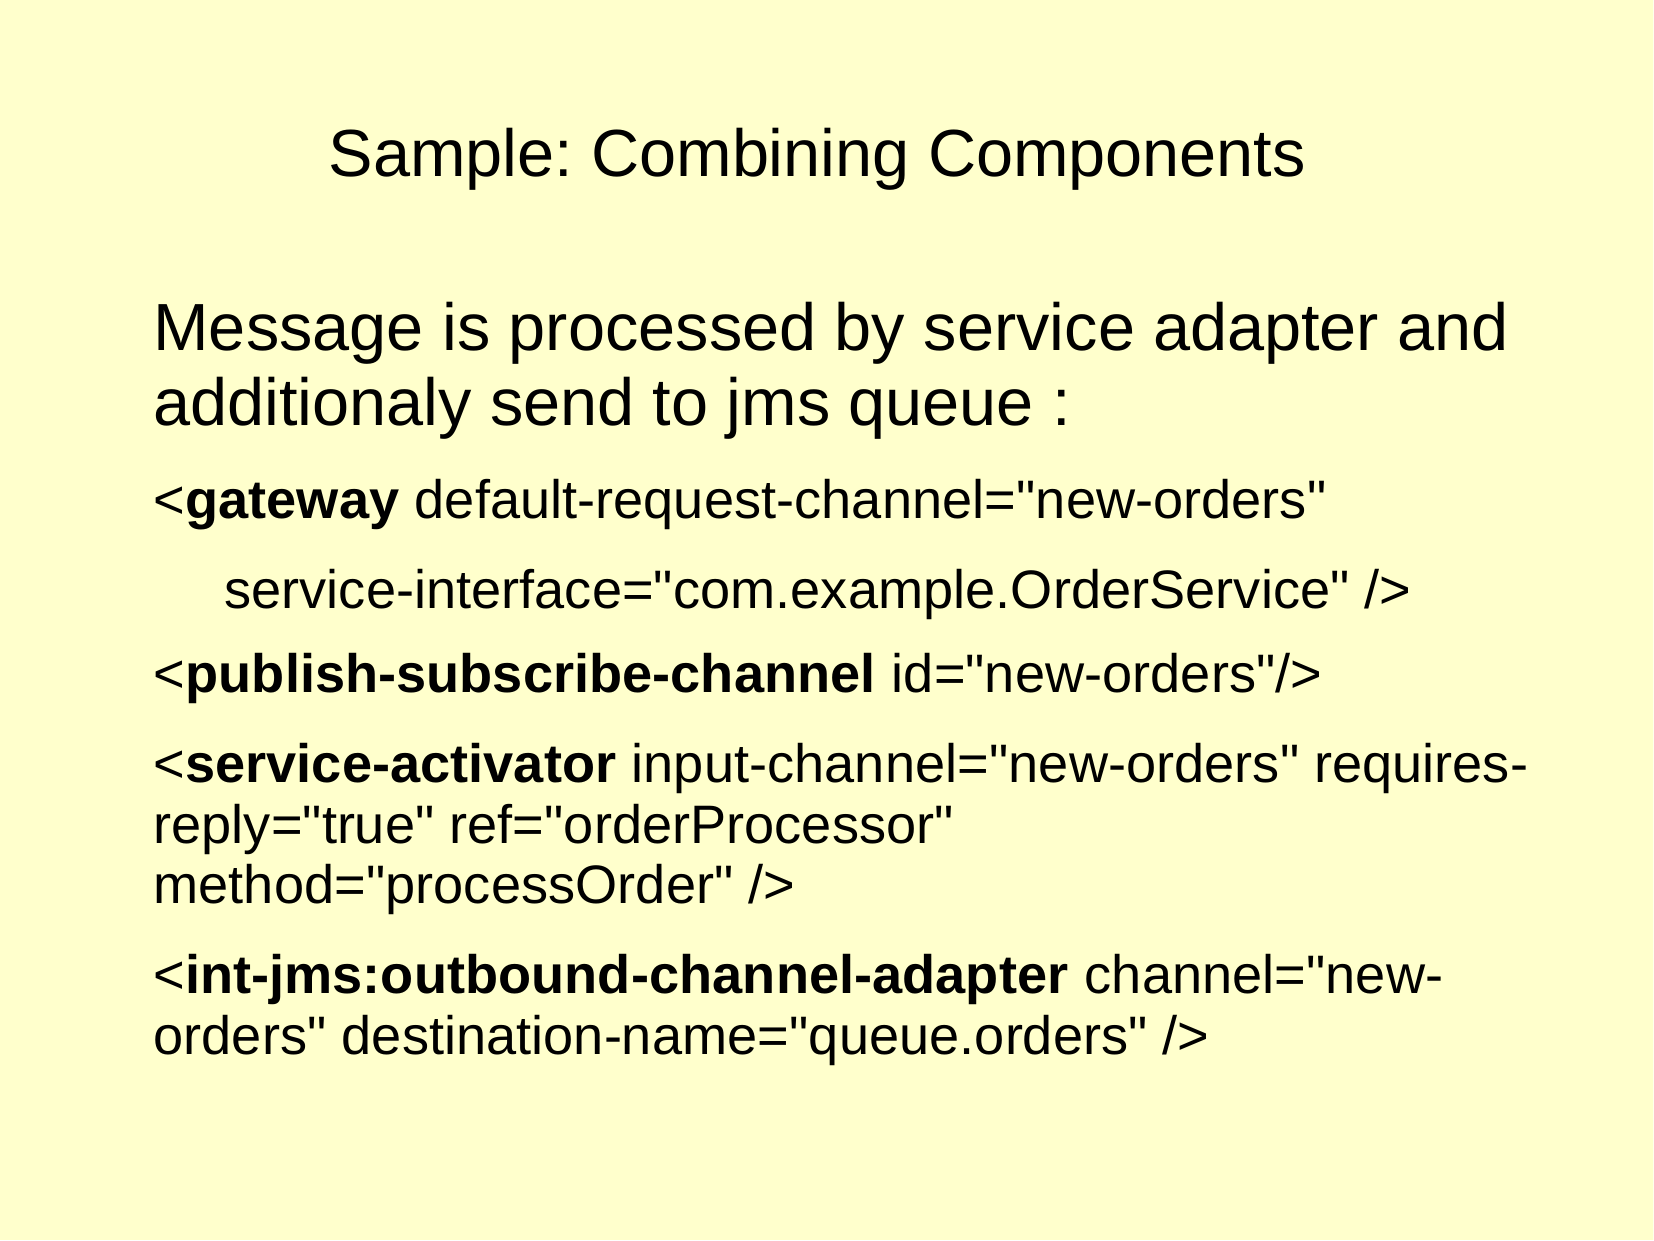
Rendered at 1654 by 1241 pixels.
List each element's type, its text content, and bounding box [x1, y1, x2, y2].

title Sample: Combining Components [82, 49, 1571, 257]
list Message is processed by service adapter and additionaly send to jms queue : <gateway default-request-channel="new-orders" service-interface="com.example.OrderService" /> <publish-subscribe-channel id="new-orders"/> <service-activator input-channel="new-orders" requires-reply="true" ref="orderProcessor" method="processOrder" /> <int-jms:outbound-channel-adapter channel="new-orders" destination-name="queue.orders" /> [82, 290, 1571, 1184]
